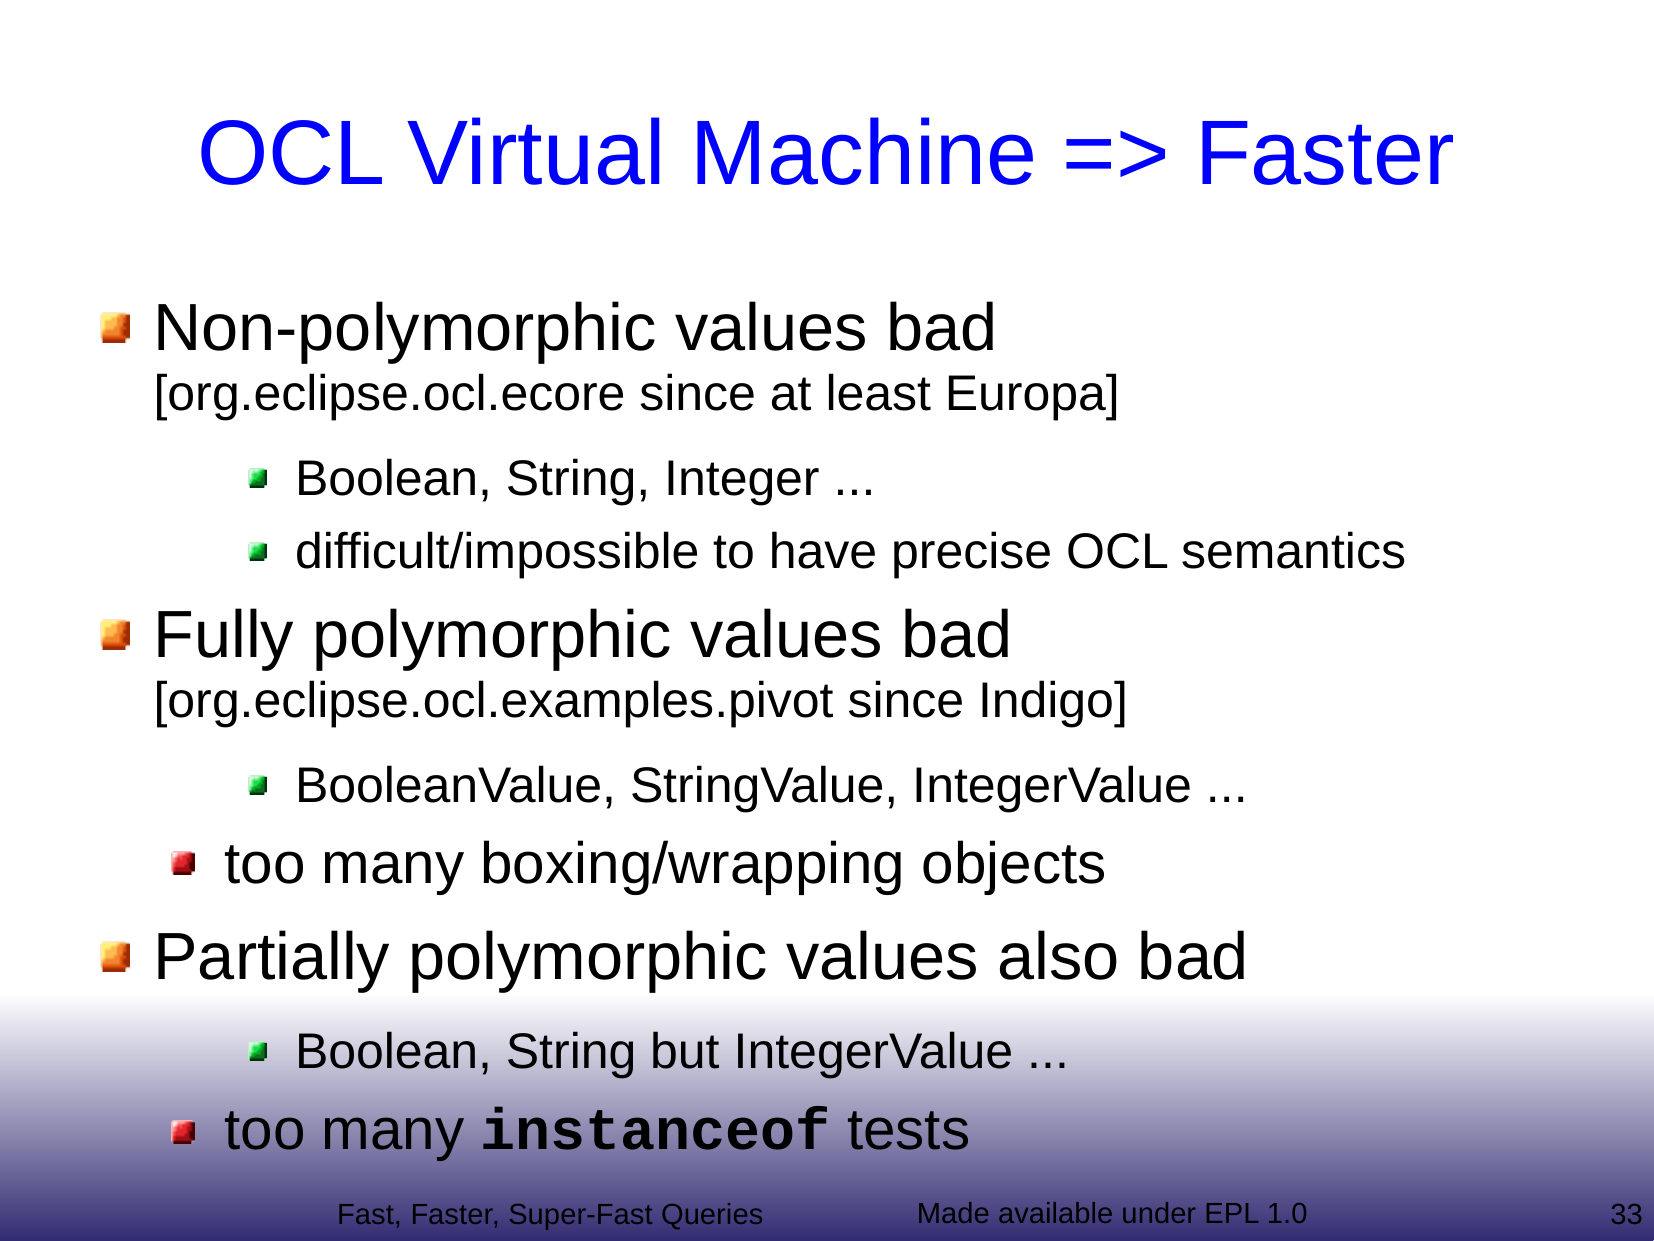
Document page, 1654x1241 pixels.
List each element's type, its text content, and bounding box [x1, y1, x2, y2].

list Non-polymorphic values bad [org.eclipse.ocl.ecore since at least Europa] Boolean, String, Integer ... difficult/impossible to have precise OCL semantics Fully polymorphic values bad [org.eclipse.ocl.examples.pivot since Indigo] BooleanValue, StringValue, IntegerValue ... too many boxing/wrapping objects Partially polymorphic values also bad Boolean, String but IntegerValue ... too many instanceof tests [82, 290, 1571, 1167]
title OCL Virtual Machine => Faster [82, 49, 1571, 257]
